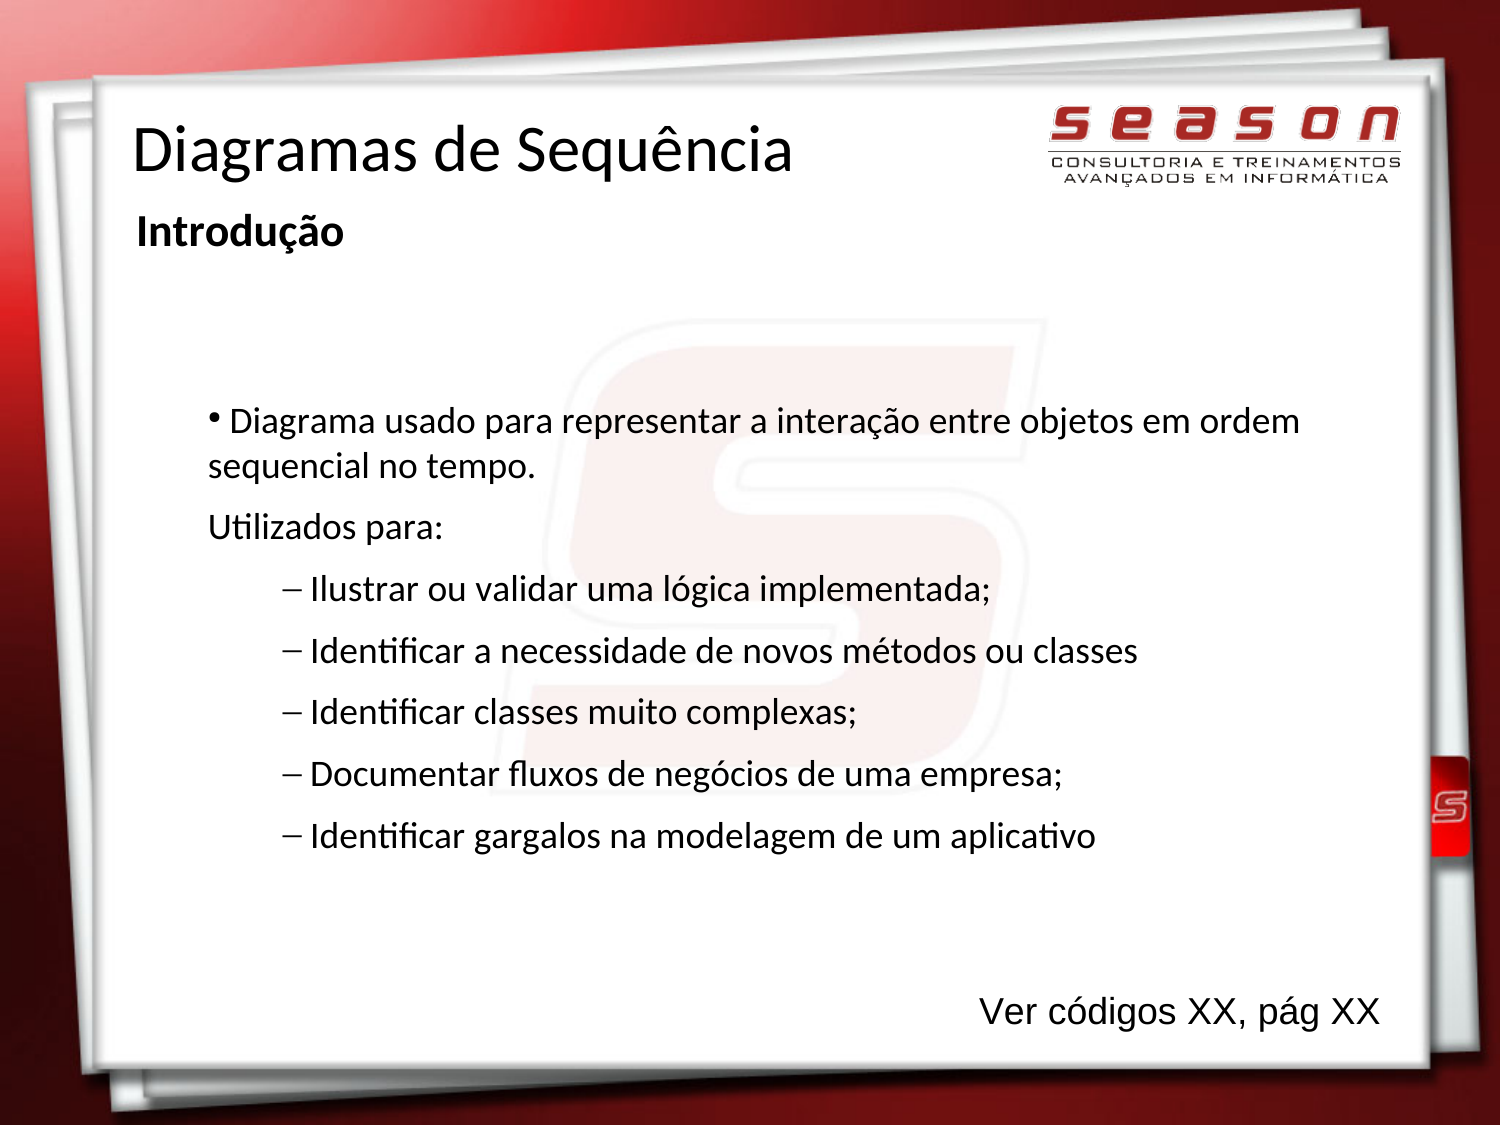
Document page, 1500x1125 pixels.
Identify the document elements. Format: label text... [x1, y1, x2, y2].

text_box Ver códigos XX, pág XX [708, 979, 1396, 1040]
text_box Introdução [119, 200, 1240, 256]
title Diagramas de Sequência [118, 33, 1394, 257]
picture [0, 0, 1500, 1125]
text_box Diagrama usado para representar a interação entre objetos em ordem sequencial no tempo. Utilizados para: Ilustrar ou validar uma lógica implementada; Identificar a necessidade de novos métodos ou classes Identificar classes muito complexas; Documentar fluxos de negócios de uma empresa; Identificar gargalos na modelagem de um aplicativo [207, 357, 1328, 894]
